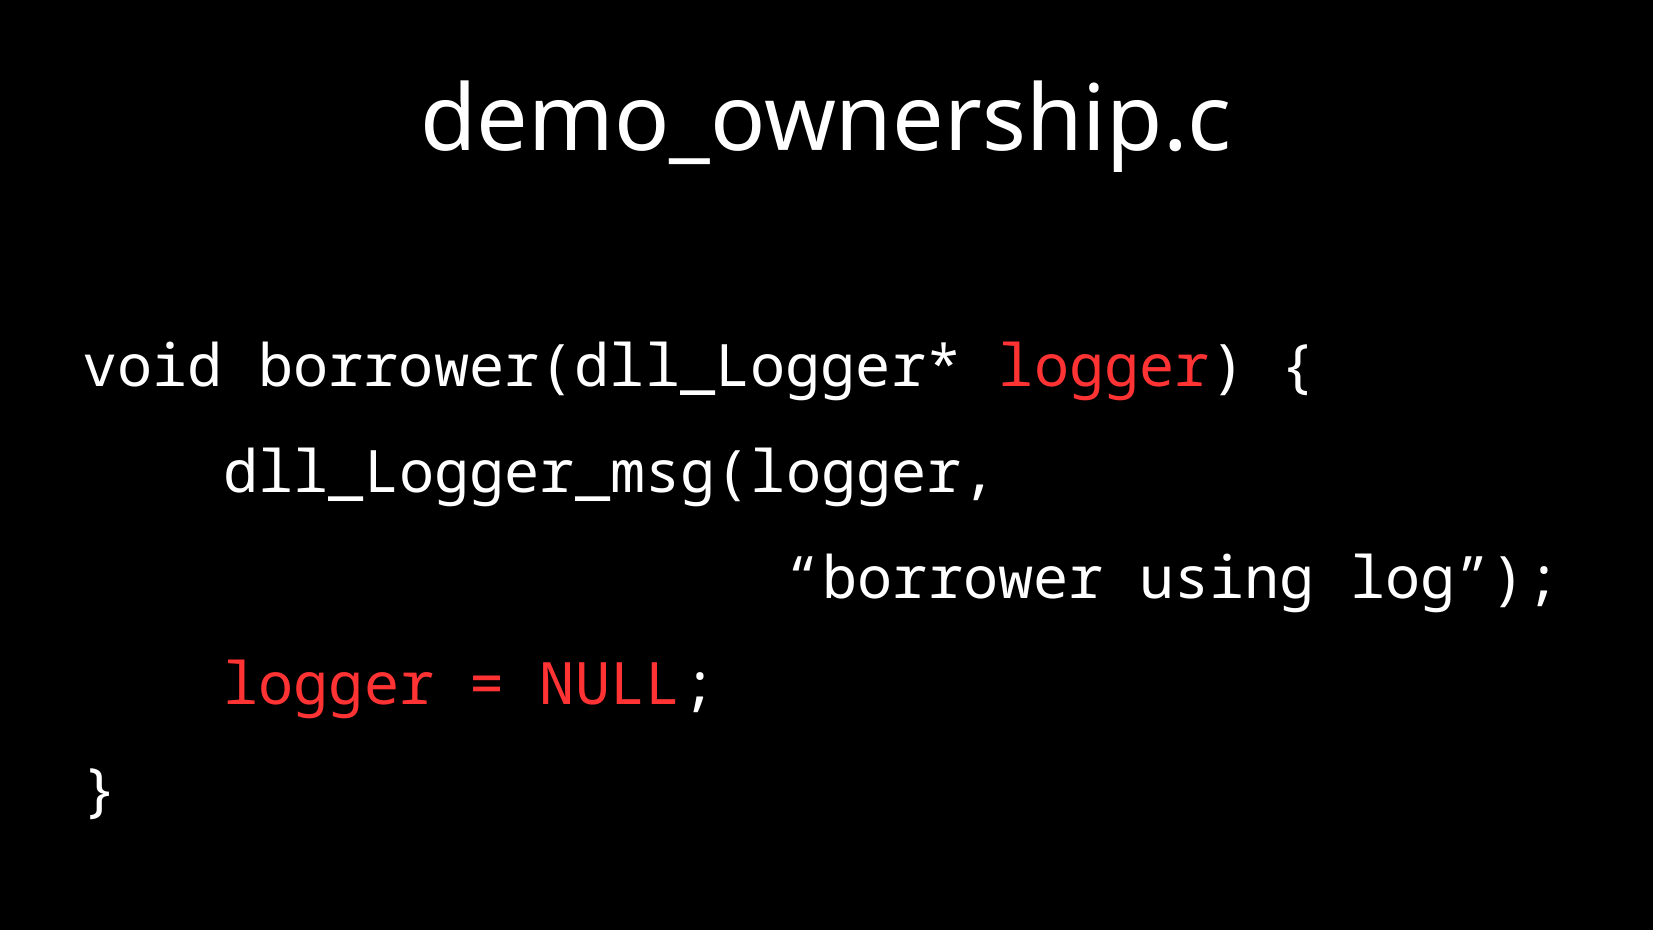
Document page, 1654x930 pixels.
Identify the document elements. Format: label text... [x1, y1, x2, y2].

title demo_ownership.c [82, 37, 1571, 193]
list void borrower(dll_Logger* logger) { dll_Logger_msg(logger, “borrower using log”); logger = NULL; } [82, 217, 1571, 841]
